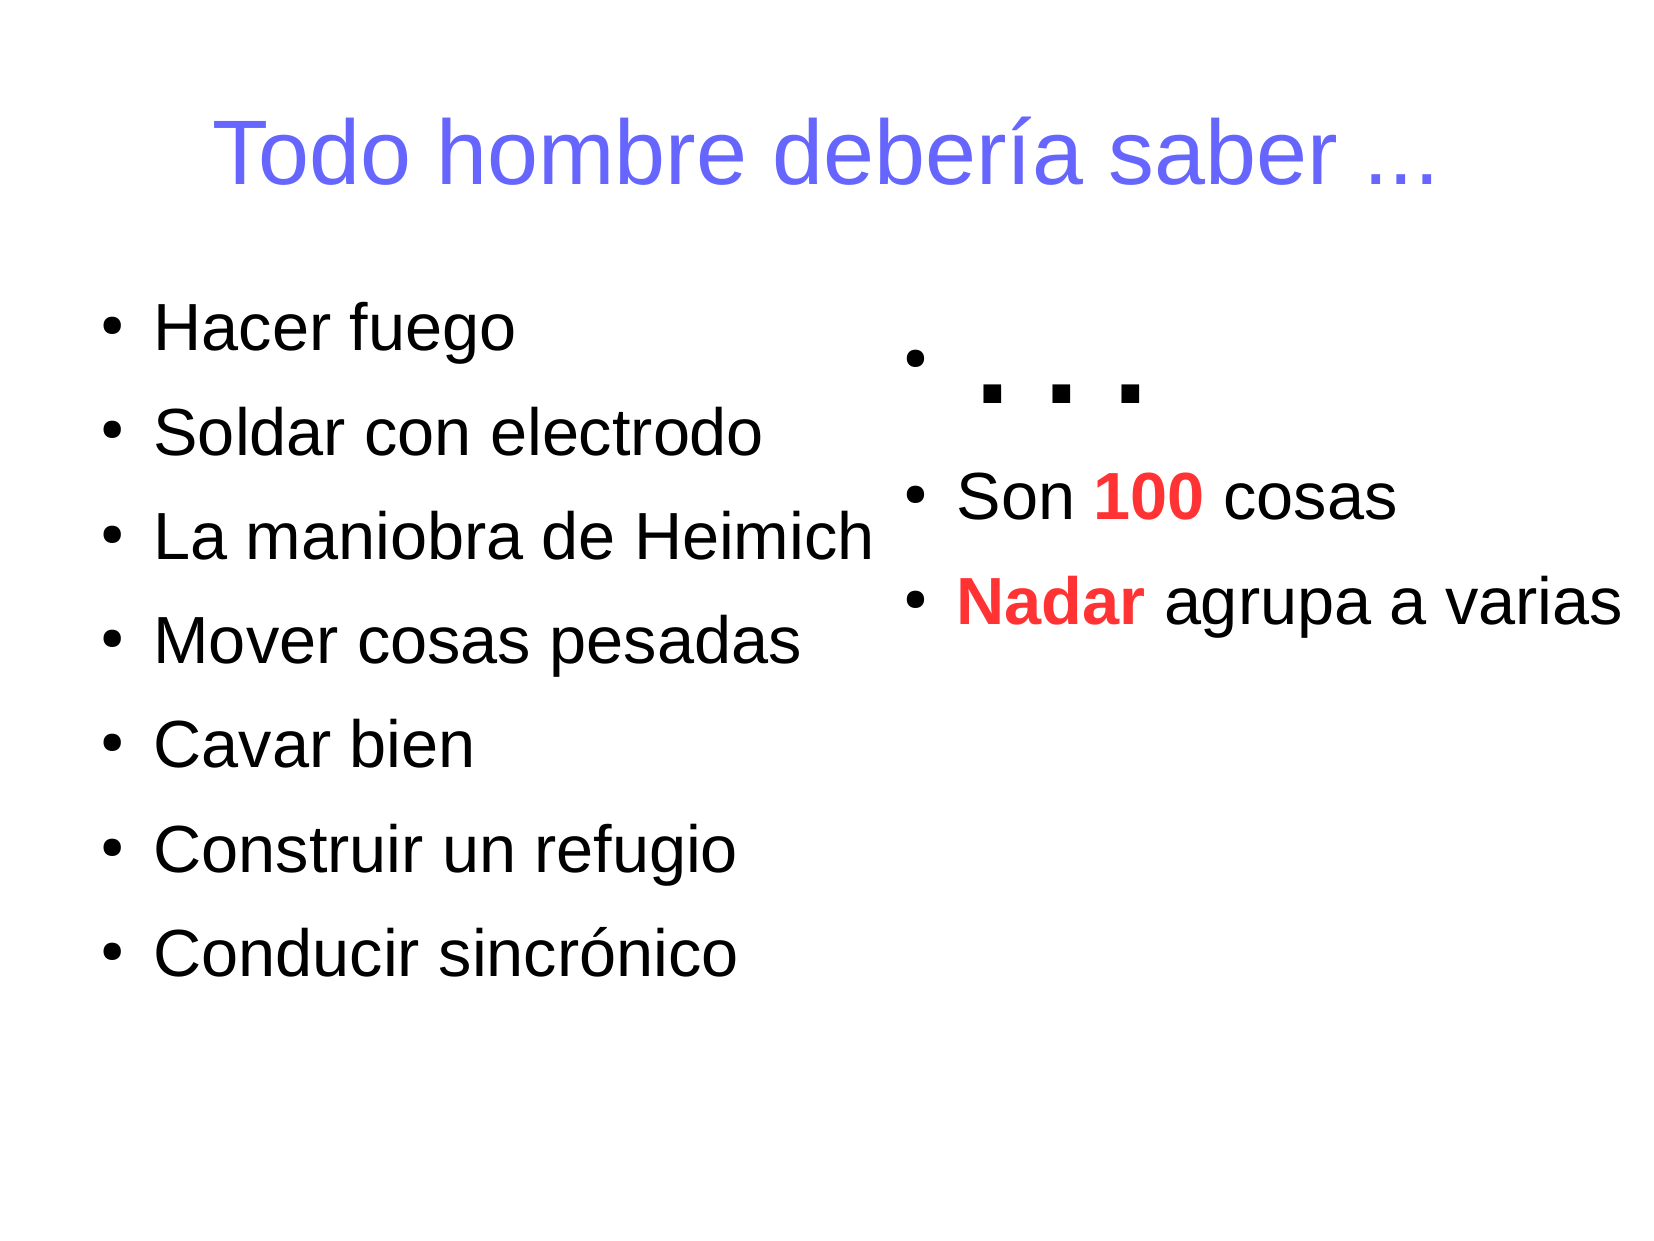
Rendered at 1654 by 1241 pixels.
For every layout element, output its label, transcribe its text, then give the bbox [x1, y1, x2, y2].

list Hacer fuego Soldar con electrodo La maniobra de Heimich Mover cosas pesadas Cavar bien Construir un refugio Conducir sincrónico [82, 290, 885, 1010]
list . . . Son 100 cosas Nadar agrupa a varias [885, 290, 1654, 1010]
title Todo hombre debería saber ... [82, 49, 1571, 257]
